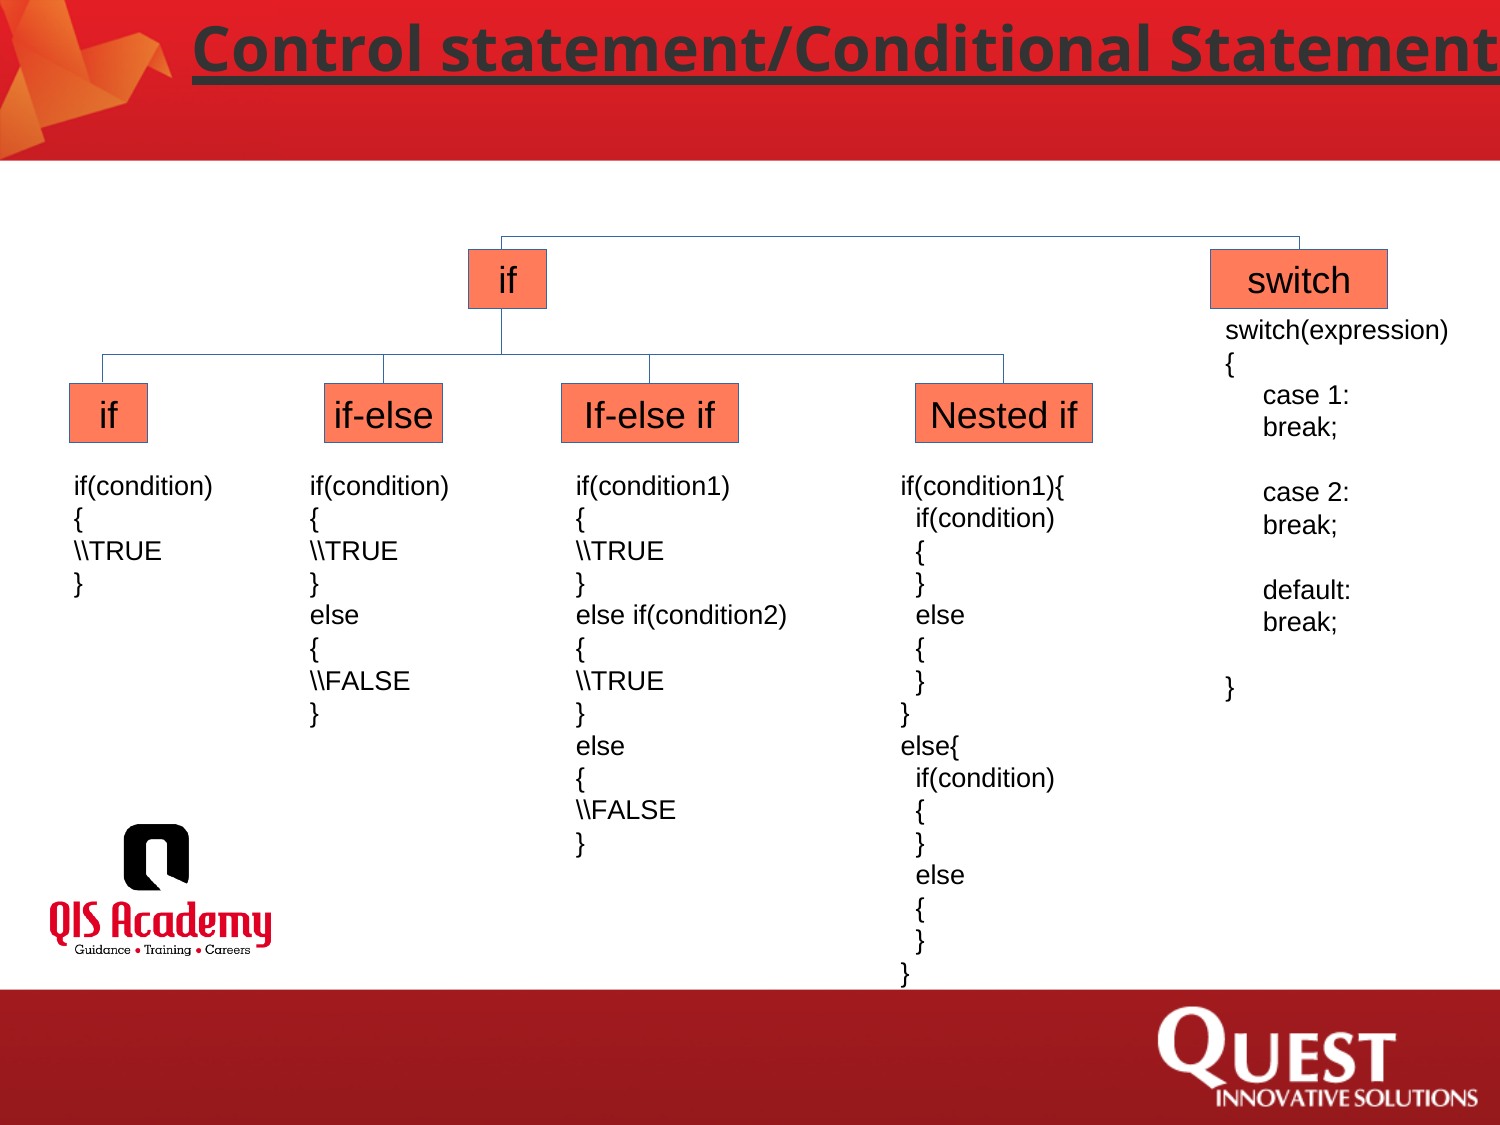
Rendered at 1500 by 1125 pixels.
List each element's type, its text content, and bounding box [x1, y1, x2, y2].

text_box If-else if [561, 383, 739, 443]
text_box if-else [324, 383, 443, 443]
title Control statement/Conditional Statement [177, 1, 1500, 189]
text_box switch [1210, 249, 1388, 305]
text_box if(condition) { \\TRUE } else { \\FALSE } [295, 460, 502, 736]
picture [0, 0, 1500, 1125]
text_box if(condition1){ if(condition) { } else { } } else{ if(condition) { } else { } } [885, 460, 1152, 996]
text_box switch(expression) { case 1: break; case 2: break; default: break; } [1210, 305, 1477, 739]
text_box if [69, 383, 148, 443]
text_box if(condition) { \\TRUE } [59, 460, 266, 676]
text_box Nested if [915, 383, 1093, 443]
text_box if(condition1) { \\TRUE } else if(condition2) { \\TRUE } else { \\FALSE } [561, 460, 827, 894]
text_box if [468, 249, 547, 309]
